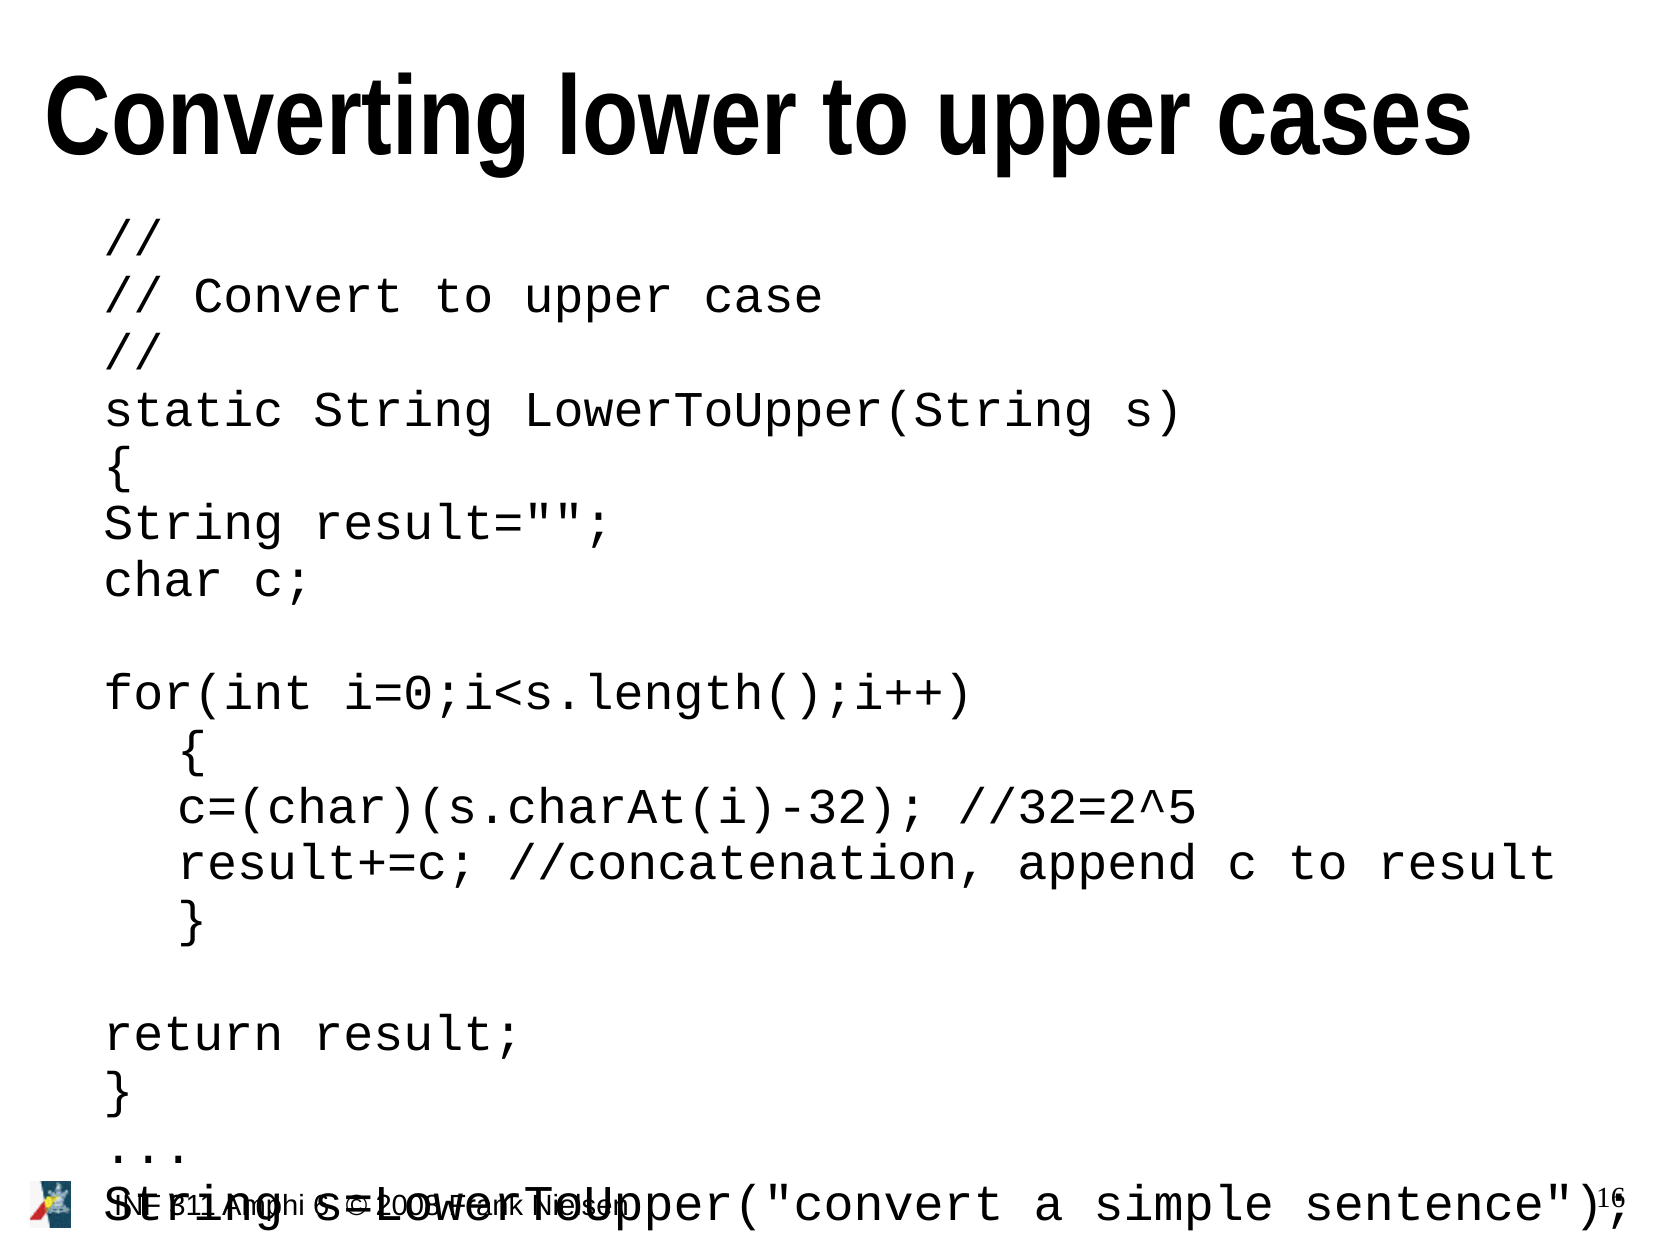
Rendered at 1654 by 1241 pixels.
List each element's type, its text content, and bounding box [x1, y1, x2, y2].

text_box Converting lower to upper cases [29, 41, 1489, 186]
picture [29, 1181, 71, 1228]
text_box // // Convert to upper case // static String LowerToUpper(String s) { String result=""; char c; for(int i=0;i<s.length();i++) { c=(char)(s.charAt(i)-32); //32=2^5 result+=c; //concatenation, append c to result } return result; } ... String s=LowerToUpper("convert a simple sentence"); [88, 206, 1649, 1189]
